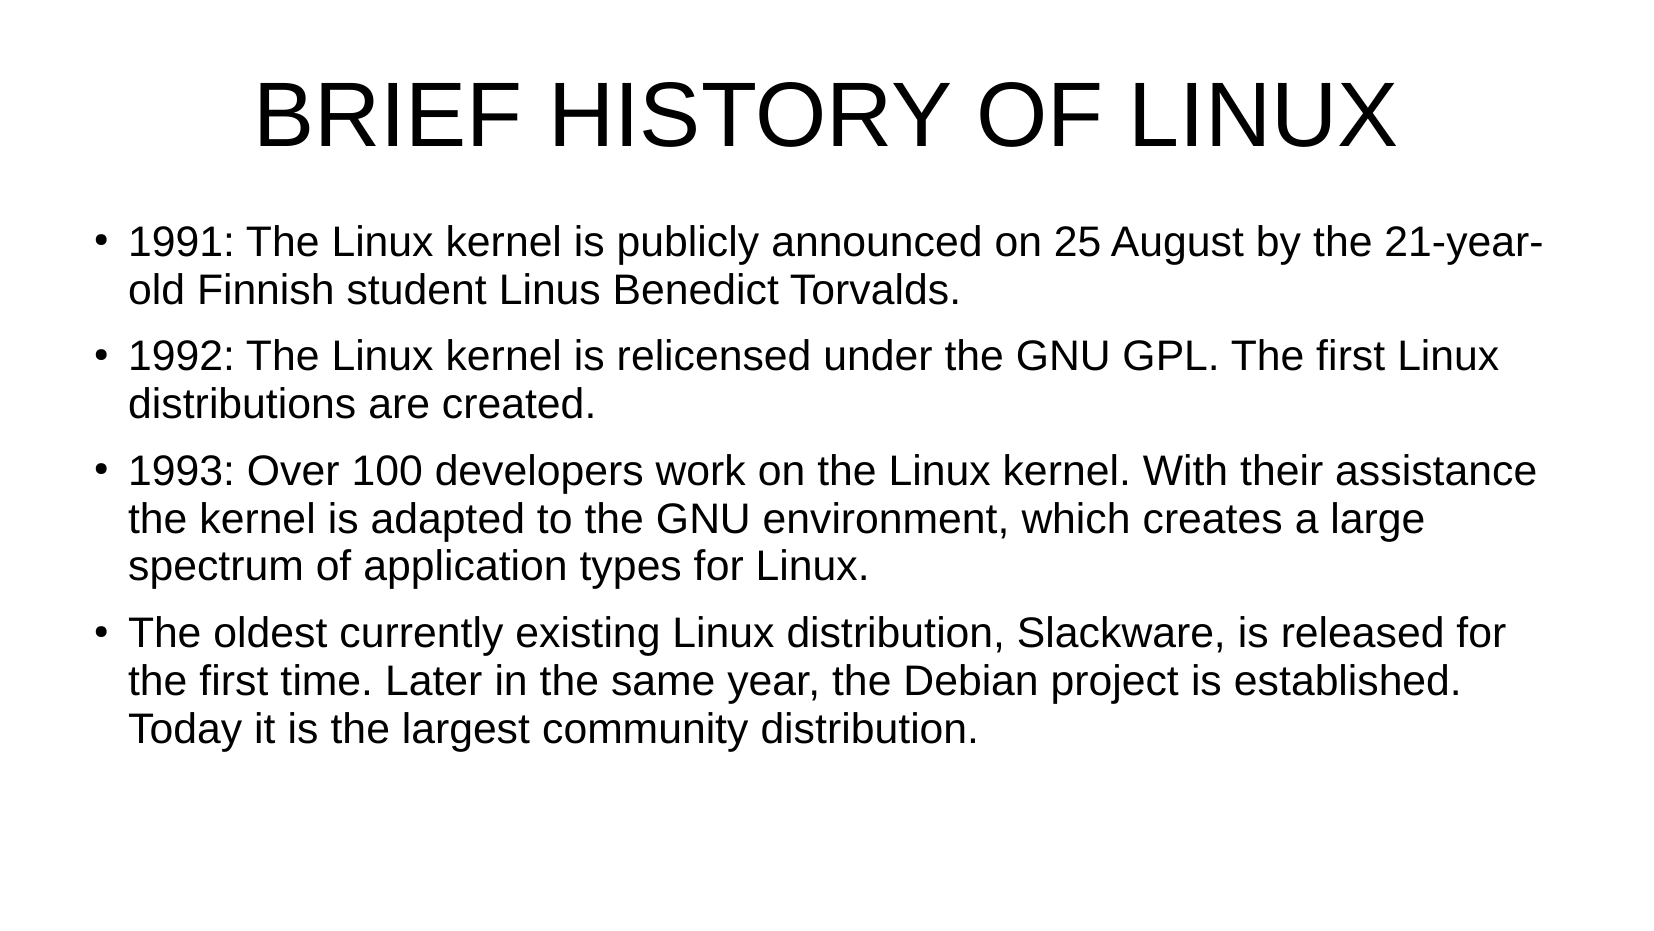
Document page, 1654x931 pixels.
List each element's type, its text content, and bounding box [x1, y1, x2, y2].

list 1991: The Linux kernel is publicly announced on 25 August by the 21-year-old Finnish student Linus Benedict Torvalds. 1992: The Linux kernel is relicensed under the GNU GPL. The first Linux distributions are created. 1993: Over 100 developers work on the Linux kernel. With their assistance the kernel is adapted to the GNU environment, which creates a large spectrum of application types for Linux. The oldest currently existing Linux distribution, Slackware, is released for the first time. Later in the same year, the Debian project is established. Today it is the largest community distribution. [82, 217, 1571, 758]
title BRIEF HISTORY OF LINUX [82, 37, 1571, 193]
